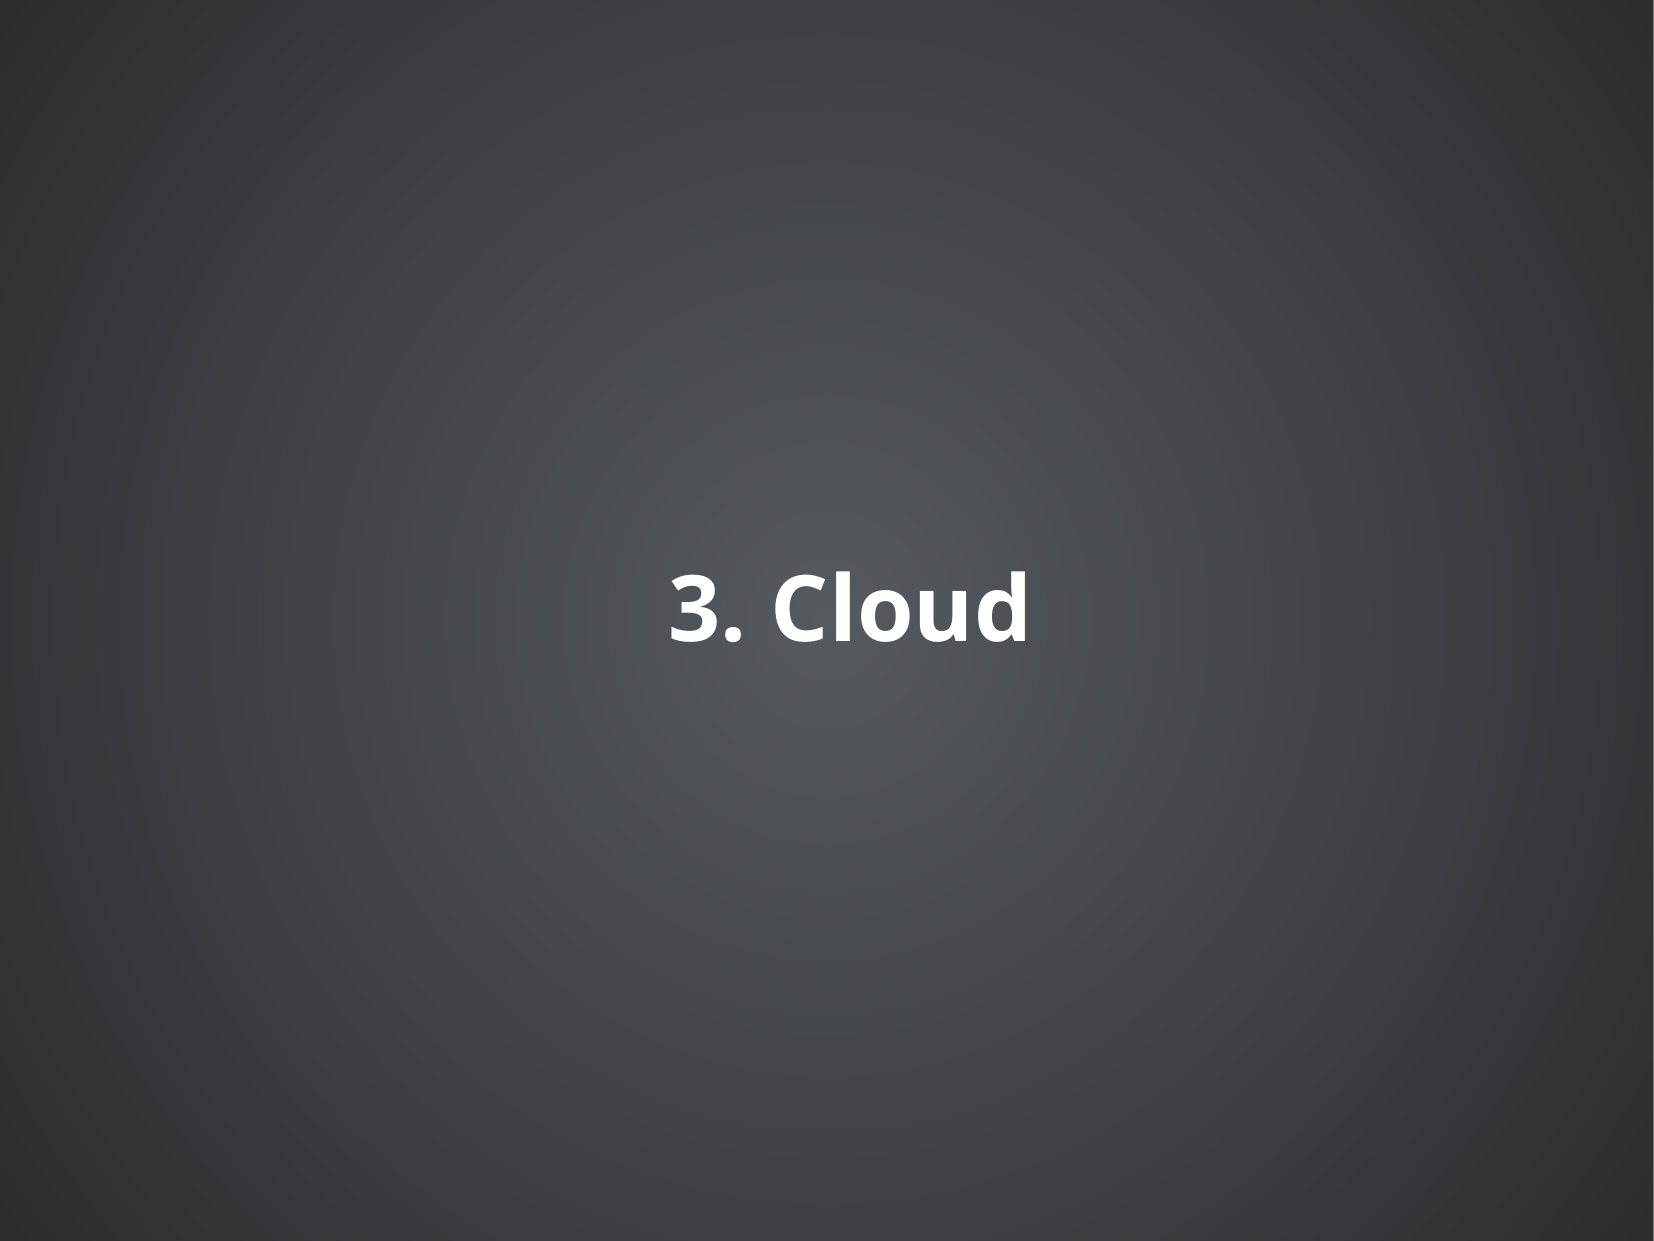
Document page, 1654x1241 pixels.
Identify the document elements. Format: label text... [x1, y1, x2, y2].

title 3. Cloud [106, 501, 1595, 710]
picture [0, 0, 1654, 1241]
